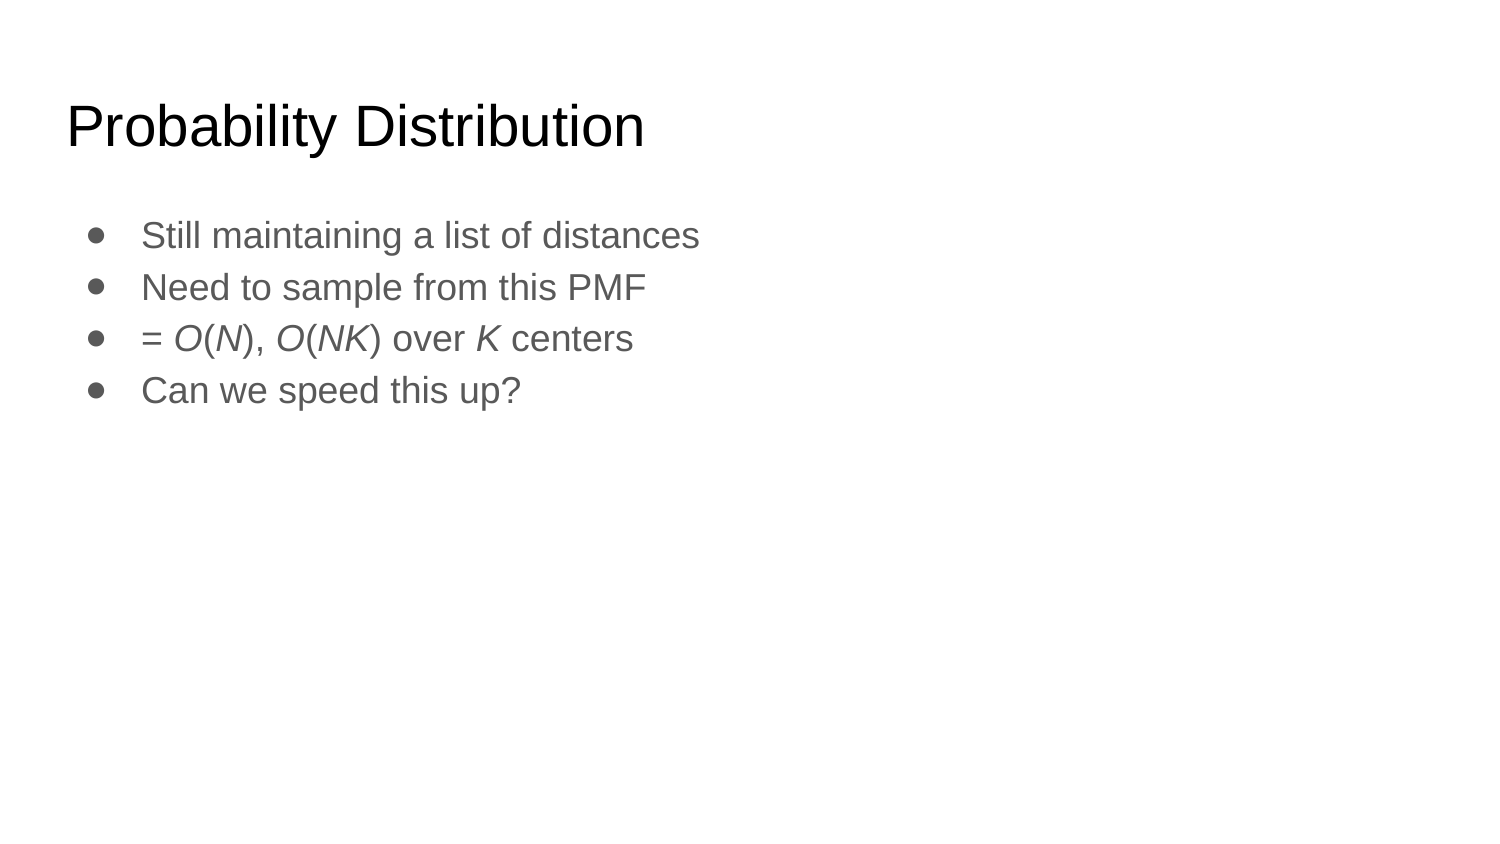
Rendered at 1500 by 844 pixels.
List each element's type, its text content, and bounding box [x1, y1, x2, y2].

title Probability Distribution [51, 72, 1449, 167]
list Still maintaining a list of distances Need to sample from this PMF = O(N), O(NK) over K centers Can we speed this up? [51, 189, 1449, 750]
